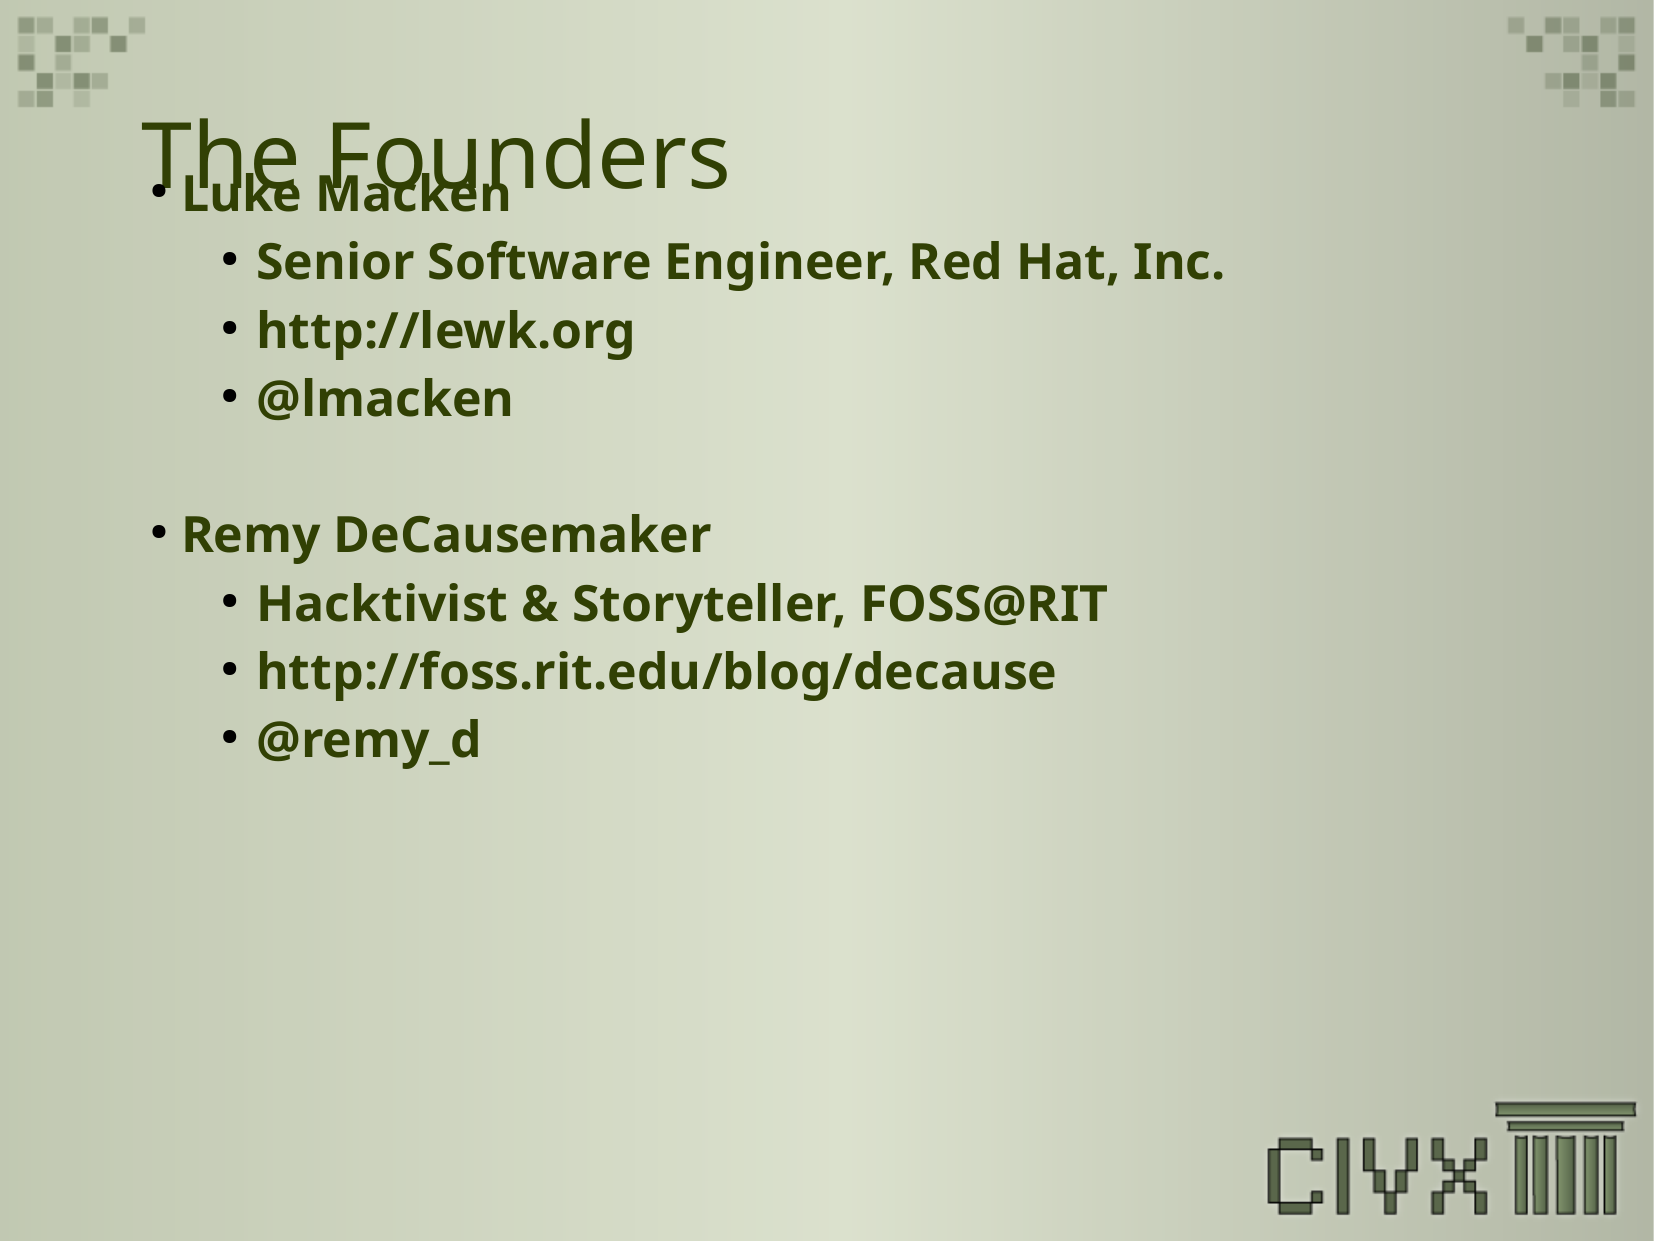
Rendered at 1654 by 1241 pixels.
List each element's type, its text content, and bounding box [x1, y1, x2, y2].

subtitle Luke Macken Senior Software Engineer, Red Hat, Inc. http://lewk.org @lmacken Remy DeCausemaker Hacktivist & Storyteller, FOSS@RIT http://foss.rit.edu/blog/decause @remy_d [150, 175, 1639, 1166]
picture [0, 0, 1654, 1241]
title The Founders [141, 56, 1630, 250]
